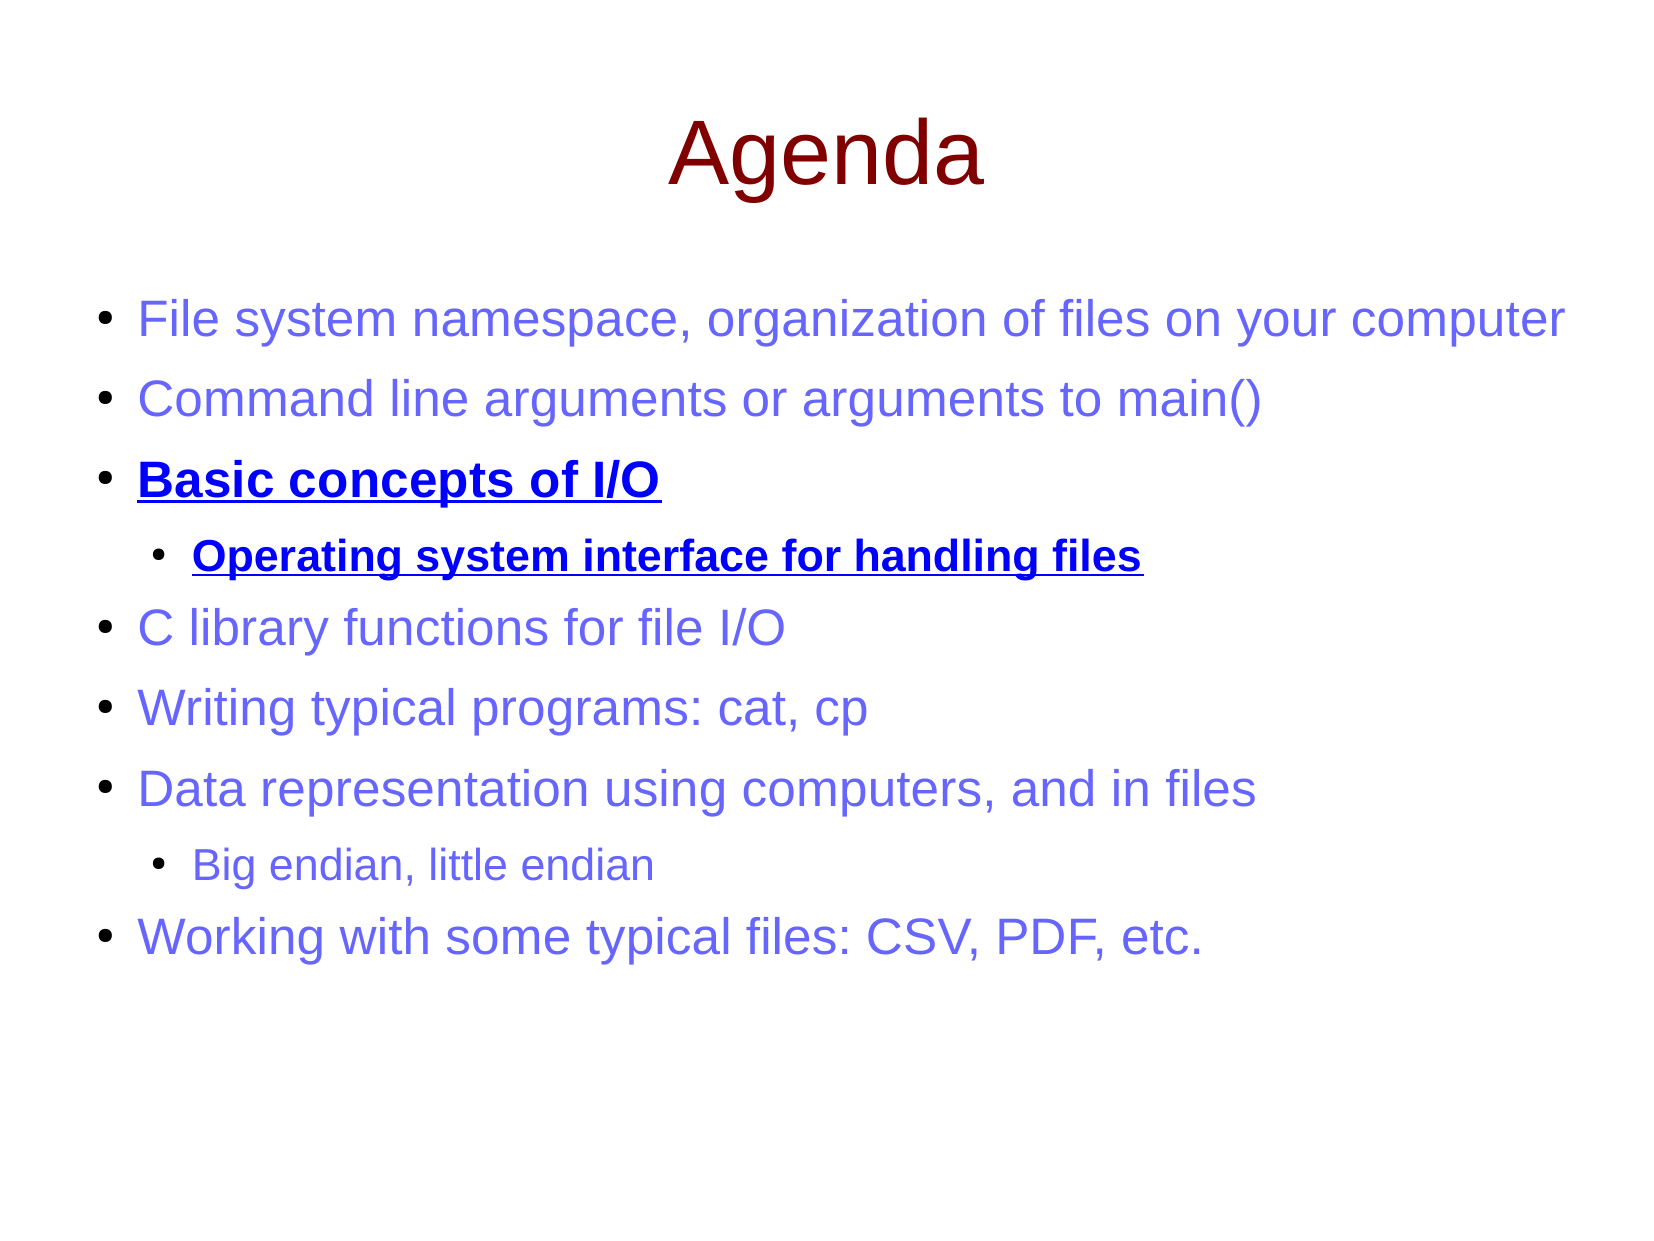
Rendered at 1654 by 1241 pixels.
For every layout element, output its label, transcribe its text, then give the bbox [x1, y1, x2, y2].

title Agenda [82, 49, 1571, 257]
list File system namespace, organization of files on your computer Command line arguments or arguments to main() Basic concepts of I/O Operating system interface for handling files C library functions for file I/O Writing typical programs: cat, cp Data representation using computers, and in files Big endian, little endian Working with some typical files: CSV, PDF, etc. [82, 290, 1571, 1010]
